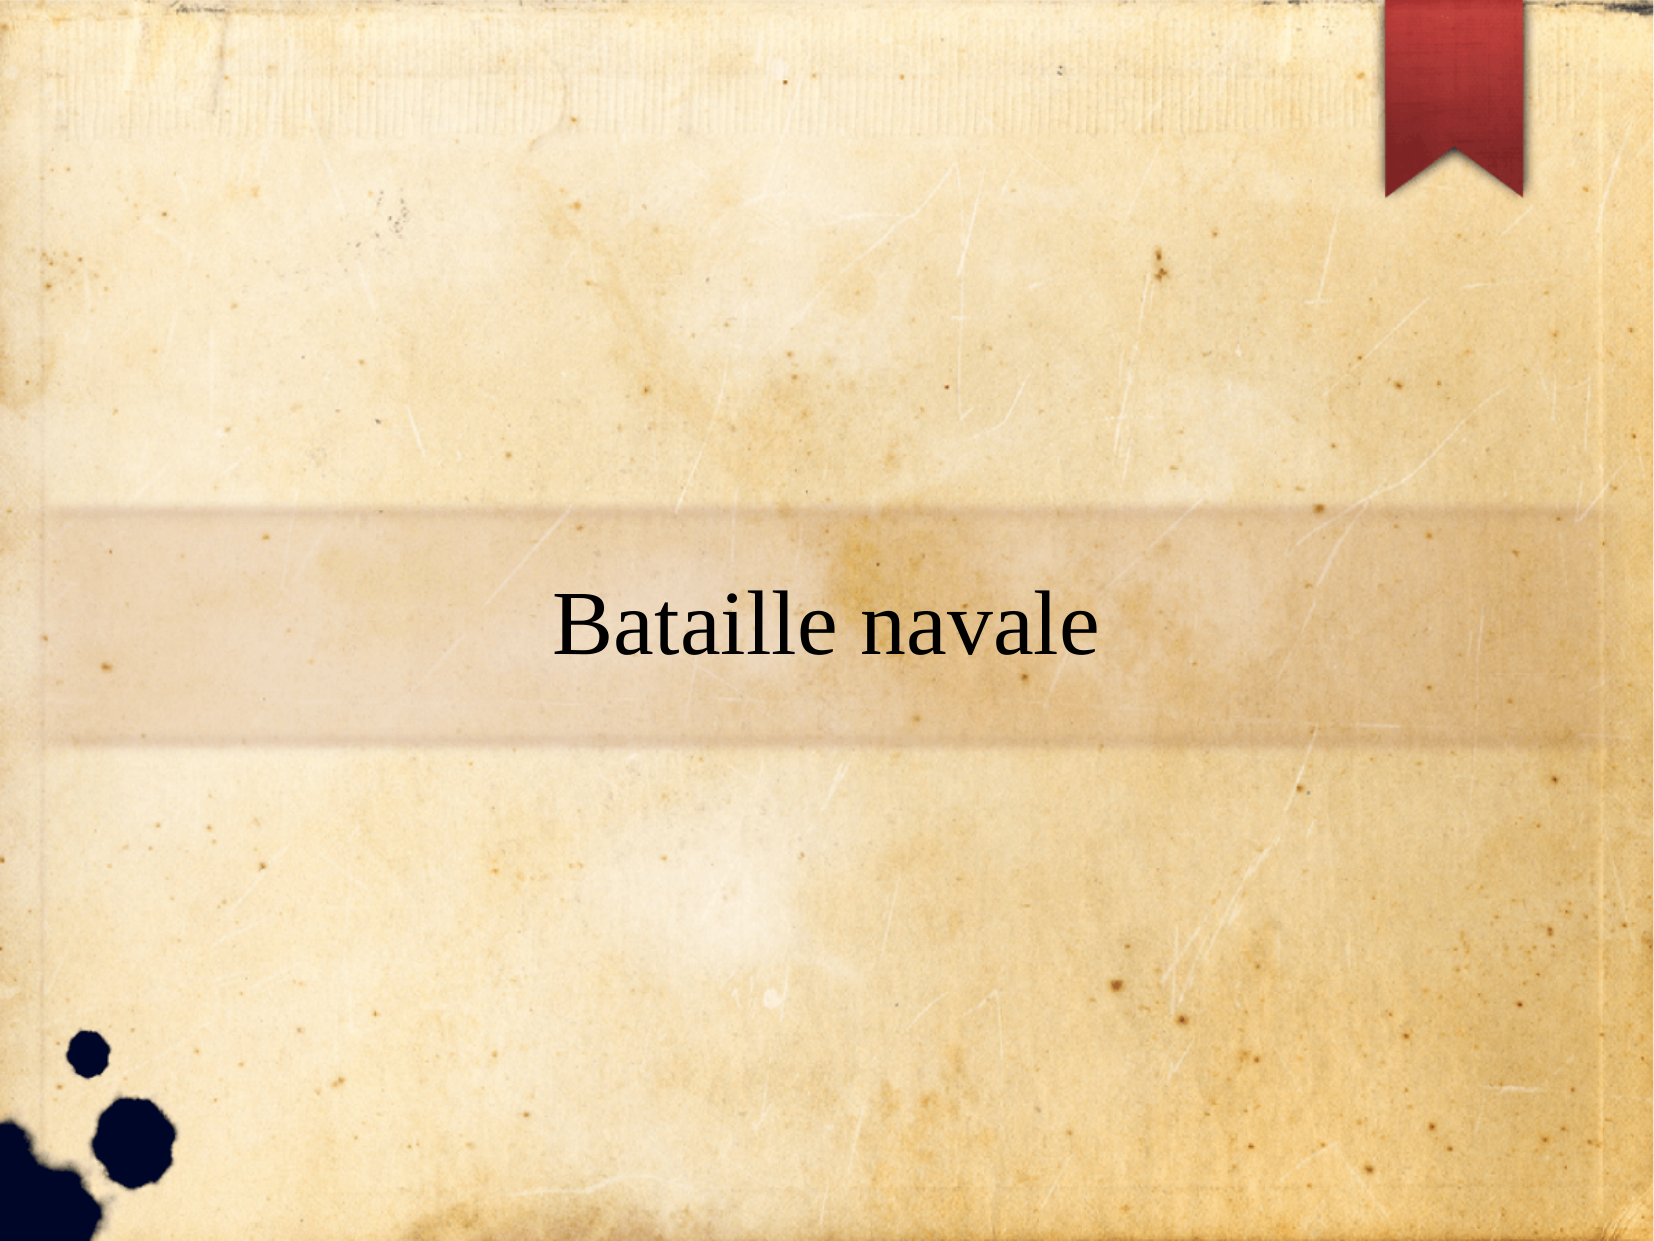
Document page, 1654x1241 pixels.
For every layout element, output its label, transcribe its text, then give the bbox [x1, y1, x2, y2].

title Bataille navale [82, 519, 1571, 727]
picture [0, 0, 1654, 1241]
